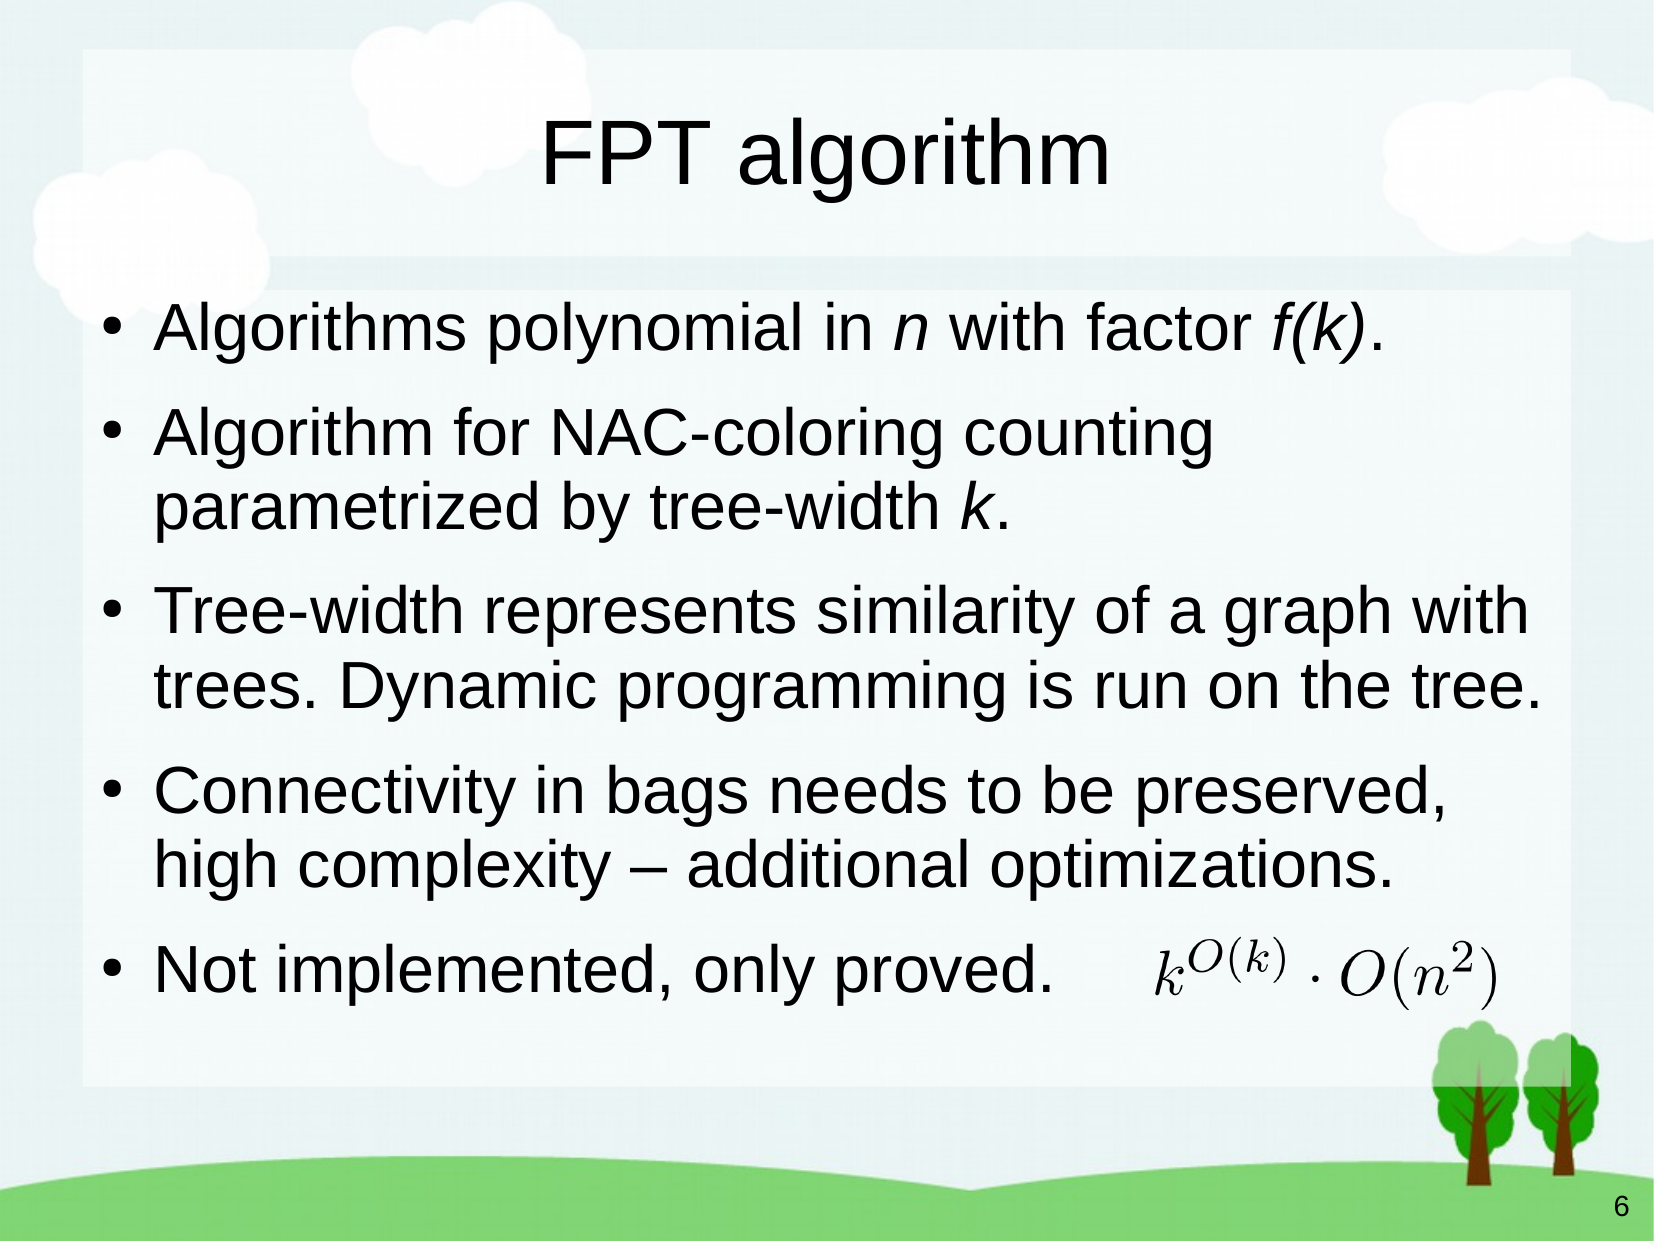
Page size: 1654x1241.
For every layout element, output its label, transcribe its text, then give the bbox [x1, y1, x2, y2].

title FPT algorithm [82, 49, 1571, 257]
picture [0, 0, 1654, 1241]
list Algorithms polynomial in n with factor f(k). Algorithm for NAC-coloring counting parametrized by tree-width k. Tree-width represents similarity of a graph with trees. Dynamic programming is run on the tree. Connectivity in bags needs to be preserved, high complexity – additional optimizations. Not implemented, only proved. [82, 290, 1571, 1087]
